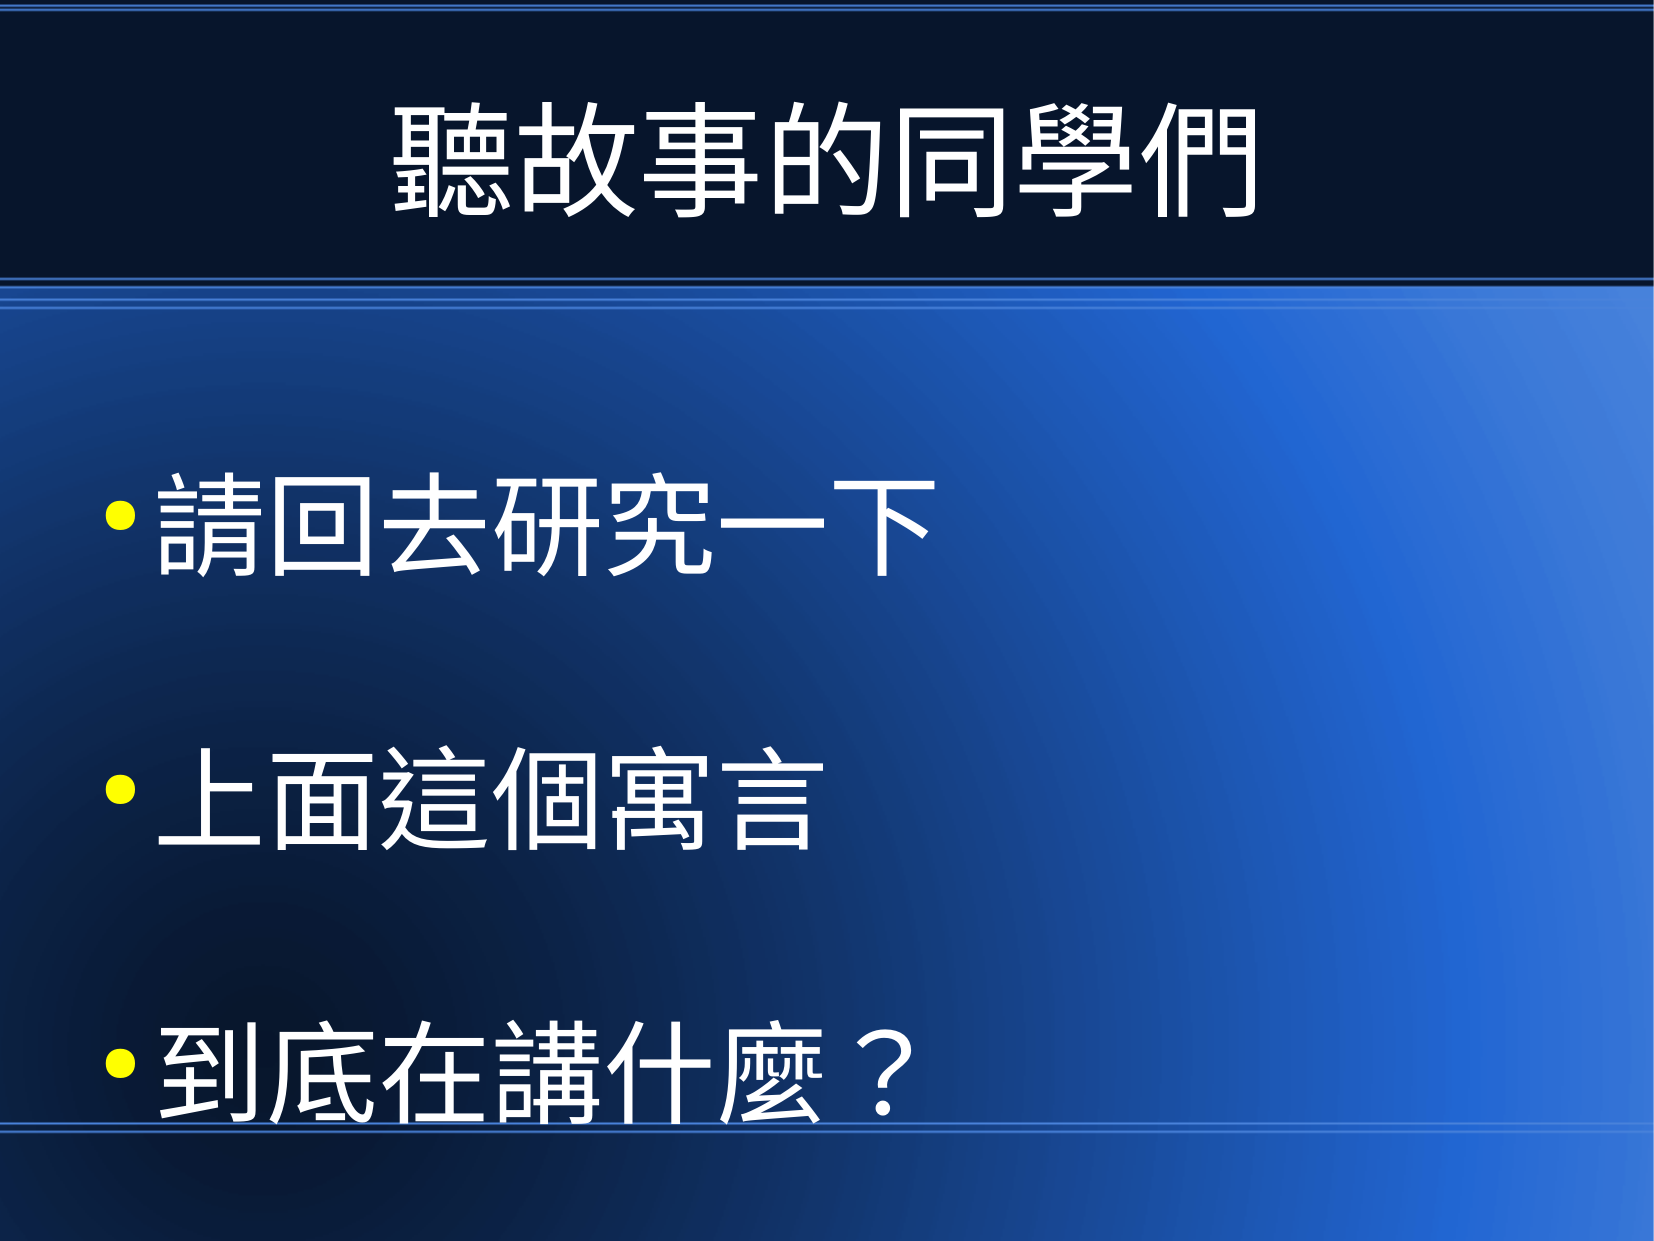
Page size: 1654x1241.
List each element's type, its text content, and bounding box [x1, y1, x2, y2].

picture [0, 0, 1654, 1241]
list 請回去研究一下 上面這個寓言 到底在講什麼？ [82, 355, 1571, 1241]
title 聽故事的同學們 [82, 49, 1571, 257]
